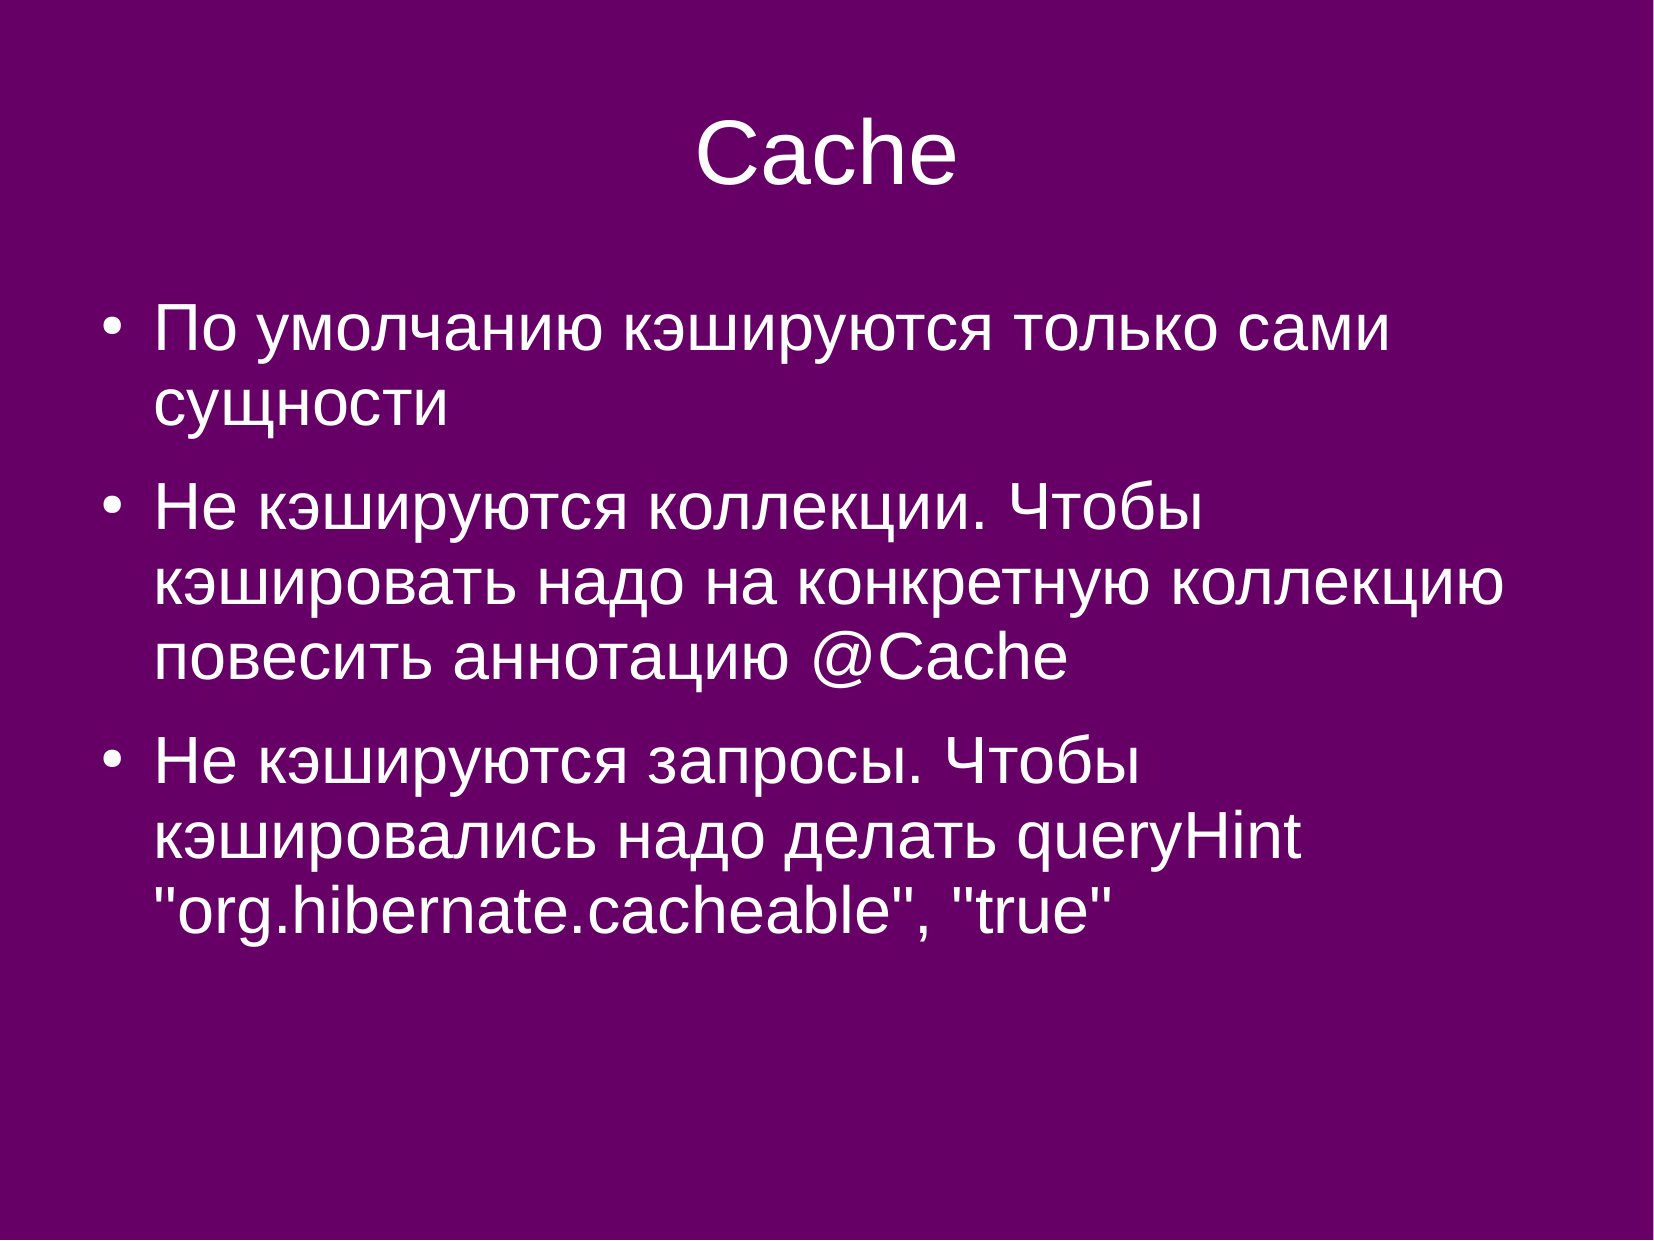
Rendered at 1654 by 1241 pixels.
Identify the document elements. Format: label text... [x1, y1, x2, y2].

title Cache [82, 49, 1571, 257]
list По умолчанию кэшируются только сами сущности Не кэшируются коллекции. Чтобы кэшировать надо на конкретную коллекцию повесить аннотацию @Cache Не кэшируются запросы. Чтобы кэшировались надо делать queryHint "org.hibernate.cacheable", "true" [82, 290, 1571, 1010]
